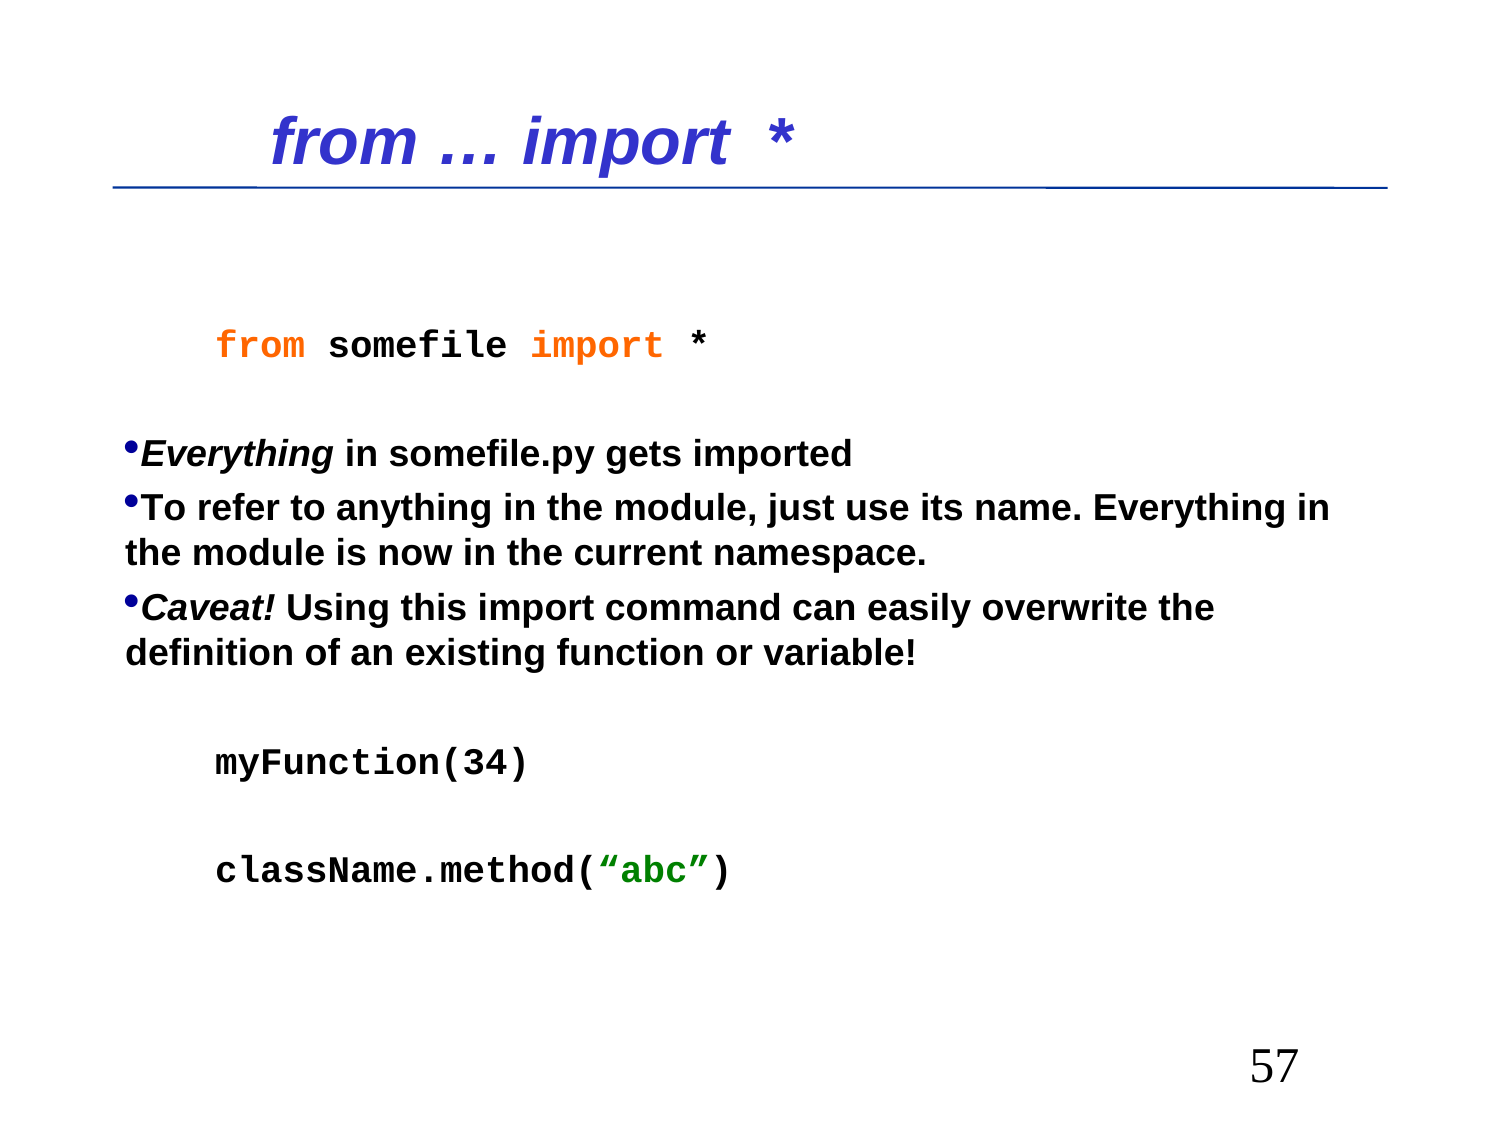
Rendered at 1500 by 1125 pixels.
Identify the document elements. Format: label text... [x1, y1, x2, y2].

title from … import * [112, 89, 1388, 185]
text_box <number> [1074, 994, 1387, 1125]
list from somefile import * Everything in somefile.py gets imported To refer to anything in the module, just use its name. Everything in the module is now in the current namespace. Caveat! Using this import command can easily overwrite the definition of an existing function or variable! myFunction(34) className.method(“abc”) [110, 312, 1391, 953]
